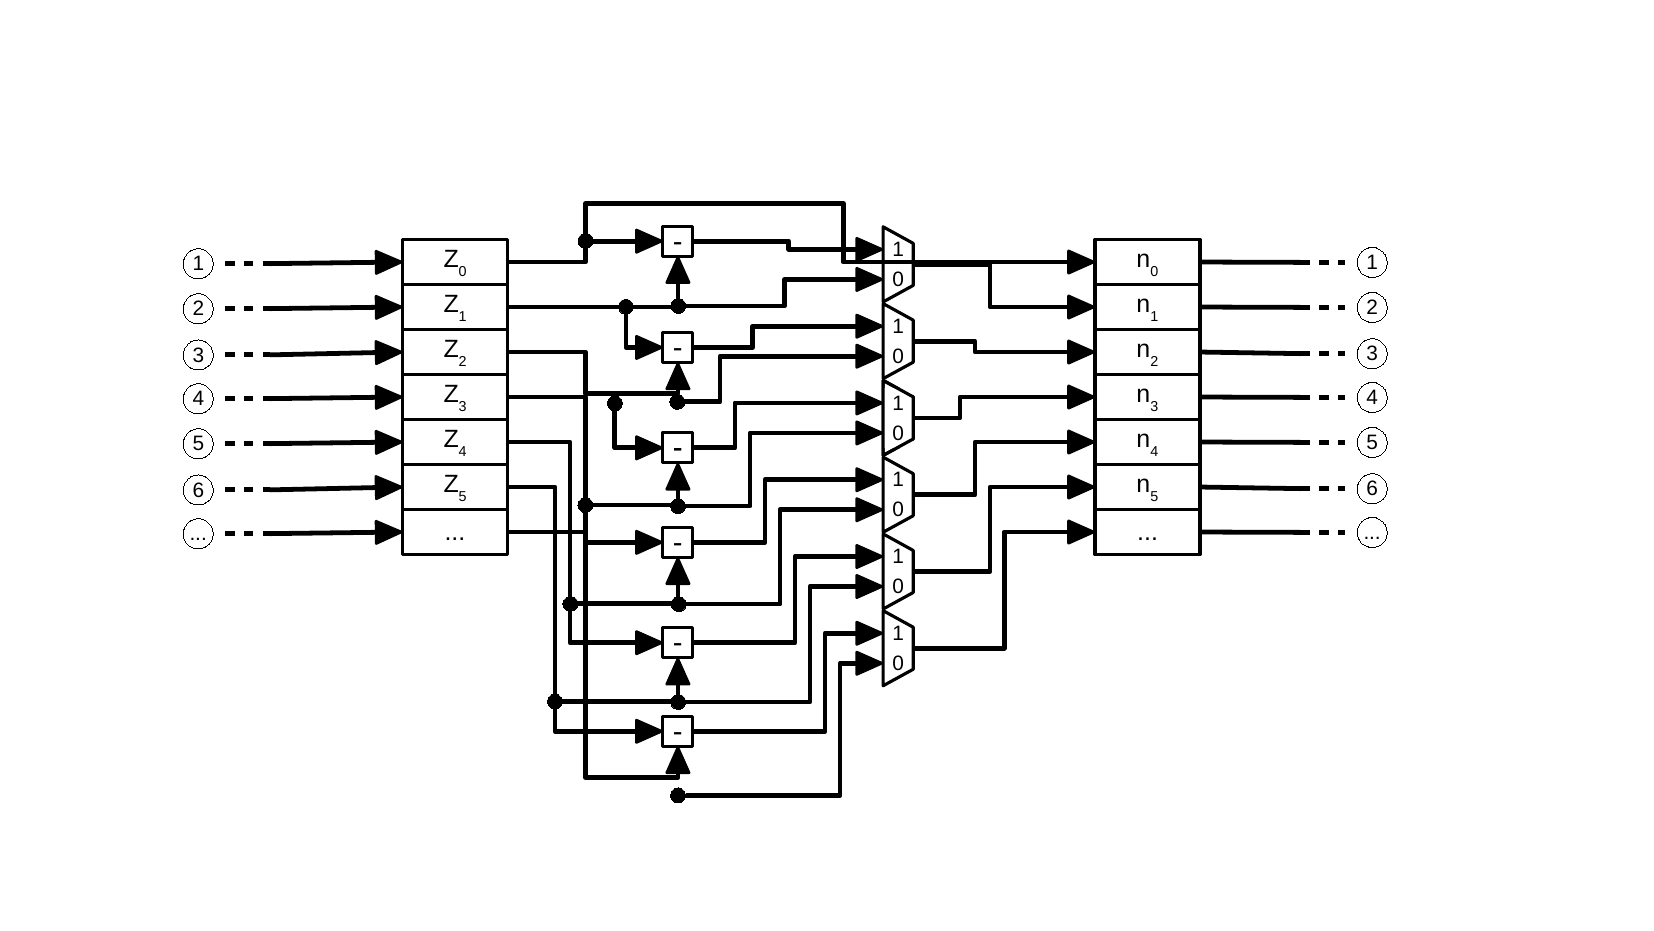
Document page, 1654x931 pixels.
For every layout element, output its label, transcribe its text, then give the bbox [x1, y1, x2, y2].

text_box 1 [902, 618, 914, 625]
text_box 2 [1357, 292, 1388, 323]
text_box 0 [901, 365, 914, 372]
text_box 1 [902, 234, 914, 241]
text_box ... [402, 509, 508, 555]
text_box - [662, 332, 693, 363]
text_box - [662, 226, 693, 257]
text_box [670, 694, 686, 710]
text_box 0 [901, 672, 914, 679]
text_box Z0 [402, 239, 508, 284]
text_box [225, 248, 271, 279]
text_box 1 [885, 387, 911, 418]
text_box 1 [885, 464, 911, 495]
text_box 0 [902, 441, 914, 448]
text_box Z3 [402, 374, 508, 419]
text_box n2 [1095, 329, 1201, 374]
text_box [1300, 427, 1346, 458]
text_box 1 [885, 234, 911, 260]
text_box - [662, 432, 693, 463]
text_box [577, 497, 593, 513]
text_box 1 [902, 541, 914, 548]
text_box [225, 428, 271, 459]
text_box 0 [901, 595, 914, 602]
text_box [1300, 382, 1346, 413]
text_box 1 [902, 311, 914, 318]
text_box [670, 787, 686, 803]
text_box Z5 [402, 464, 508, 509]
text_box 0 [885, 342, 911, 372]
text_box n3 [1095, 374, 1201, 419]
text_box [225, 339, 271, 370]
text_box [1300, 292, 1346, 323]
text_box [225, 383, 271, 414]
text_box 5 [183, 428, 214, 459]
text_box 1 [885, 311, 911, 342]
text_box [225, 293, 271, 324]
text_box n5 [1095, 464, 1201, 509]
text_box [225, 474, 271, 505]
text_box [1300, 338, 1346, 369]
text_box 5 [1357, 427, 1388, 458]
text_box 6 [183, 474, 214, 505]
text_box [547, 693, 562, 710]
text_box ... [183, 518, 214, 549]
text_box [618, 299, 634, 315]
text_box [225, 518, 271, 549]
text_box - [662, 527, 693, 558]
text_box 0 [901, 288, 914, 295]
text_box ... [1357, 517, 1388, 548]
text_box 1 [183, 248, 214, 279]
text_box 1 [885, 618, 911, 649]
text_box 0 [902, 518, 914, 525]
text_box ... [1095, 509, 1201, 555]
text_box 0 [885, 572, 911, 602]
text_box 3 [183, 339, 214, 370]
text_box 4 [183, 383, 214, 414]
text_box [1300, 473, 1346, 504]
text_box 0 [885, 265, 911, 295]
text_box 0 [885, 649, 911, 679]
text_box 3 [1357, 338, 1388, 369]
text_box 1 [885, 541, 911, 572]
text_box [562, 596, 578, 612]
text_box n4 [1095, 419, 1201, 464]
text_box 0 [885, 418, 911, 448]
text_box Z1 [402, 284, 508, 329]
text_box Z4 [402, 419, 508, 464]
text_box [1300, 517, 1346, 548]
text_box 0 [885, 495, 911, 525]
text_box Z2 [402, 329, 508, 374]
text_box - [662, 716, 693, 747]
text_box [607, 395, 623, 411]
text_box - [662, 627, 693, 658]
text_box [671, 596, 687, 612]
text_box [670, 498, 686, 514]
text_box 1 [901, 464, 914, 471]
text_box 1 [901, 387, 914, 394]
text_box 2 [183, 293, 214, 324]
text_box [671, 298, 686, 314]
text_box 6 [1357, 473, 1388, 504]
text_box n0 [1095, 239, 1201, 284]
text_box n1 [1095, 284, 1201, 329]
text_box [578, 233, 594, 249]
text_box 4 [1357, 382, 1388, 413]
text_box [1300, 247, 1346, 278]
text_box 1 [1357, 247, 1388, 278]
text_box [669, 394, 685, 410]
